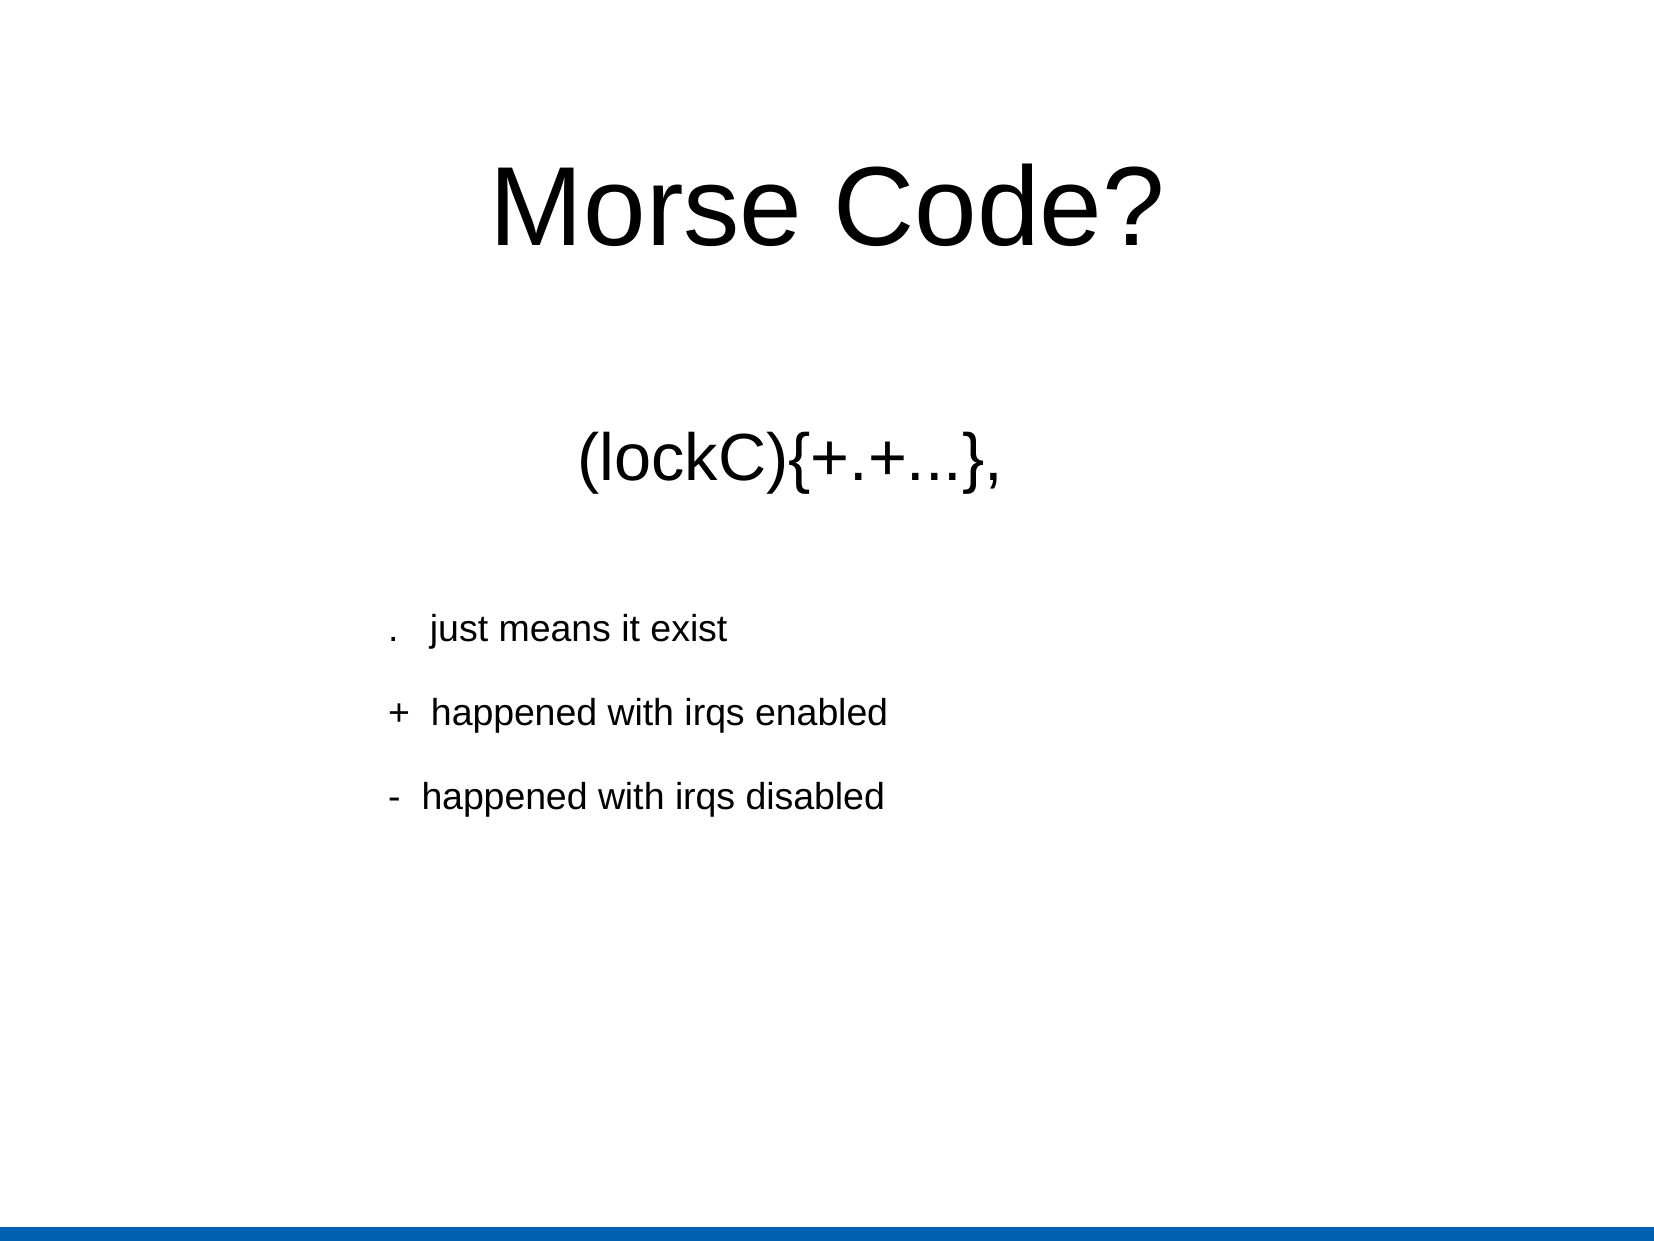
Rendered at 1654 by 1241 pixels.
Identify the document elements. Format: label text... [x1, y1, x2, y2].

text_box . just means it exist + happened with irqs enabled - happened with irqs disabled [373, 600, 904, 825]
text_box (lockC){+.+...}, [562, 412, 1126, 503]
title Morse Code? [121, 110, 1534, 303]
